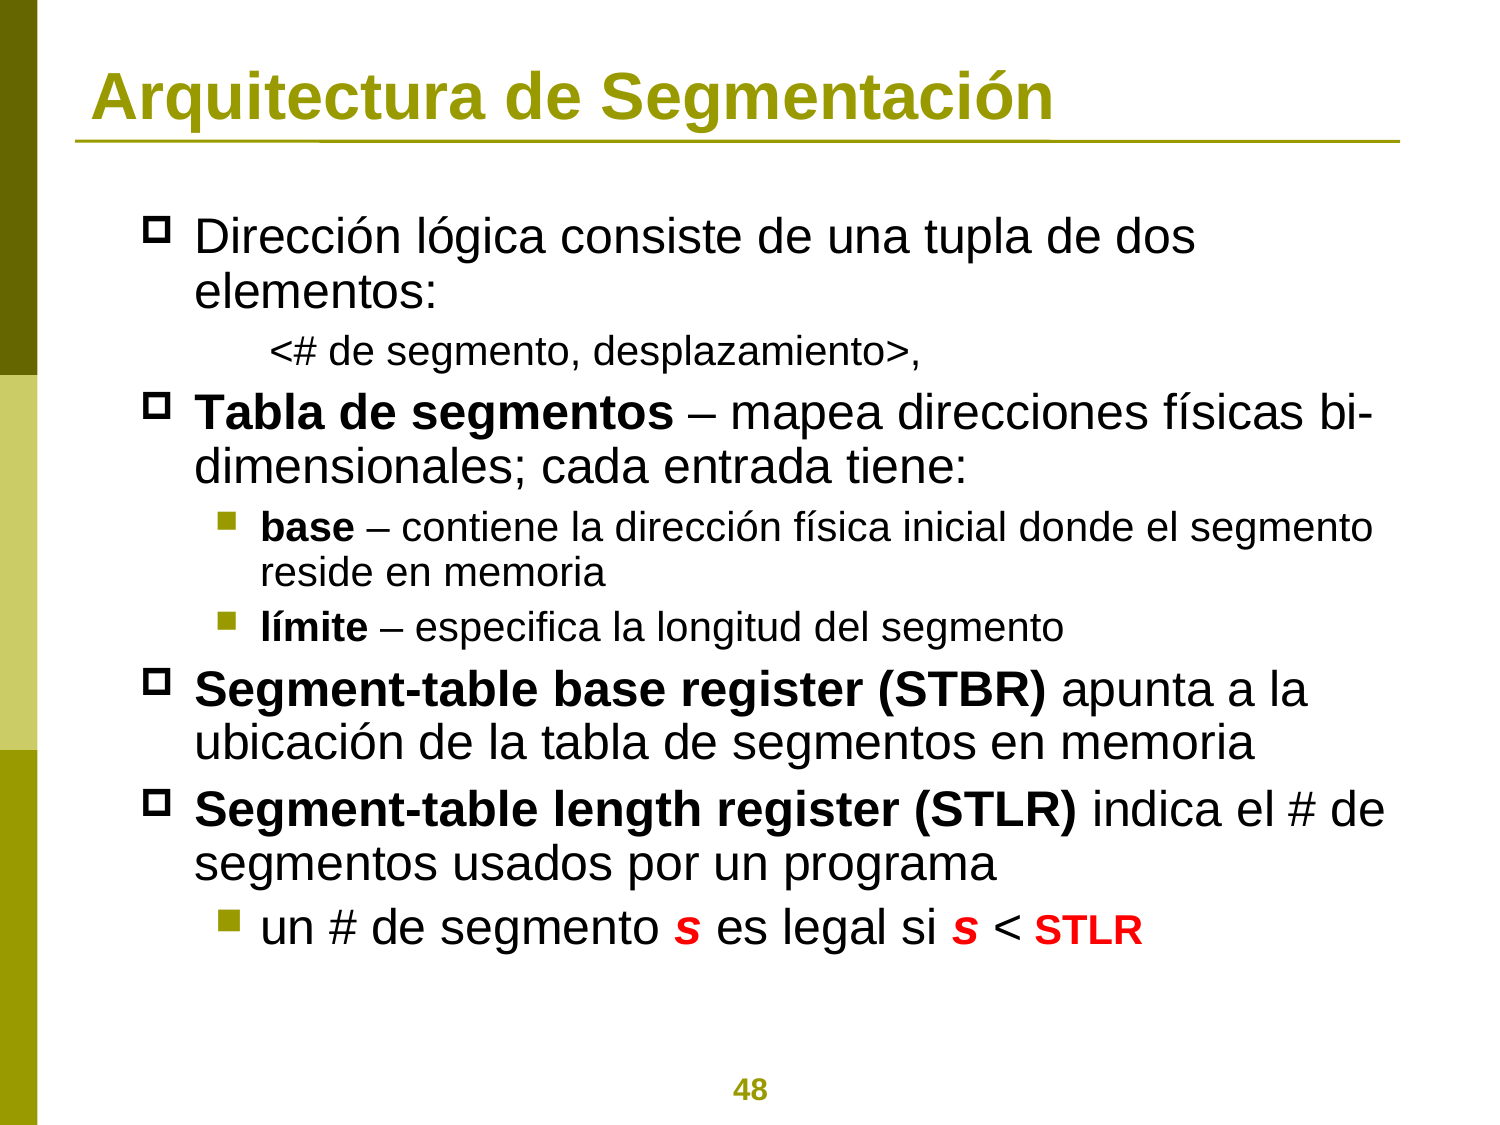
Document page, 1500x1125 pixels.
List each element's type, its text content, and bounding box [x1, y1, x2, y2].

text_box Dirección lógica consiste de una tupla de dos elementos: <# de segmento, desplazamiento>, Tabla de segmentos – mapea direcciones físicas bi-dimensionales; cada entrada tiene: base – contiene la dirección física inicial donde el segmento reside en memoria límite – especifica la longitud del segmento Segment-table base register (STBR) apunta a la ubicación de la tabla de segmentos en memoria Segment-table length register (STLR) indica el # de segmentos usados por un programa un # de segmento s es legal si s < STLR [124, 203, 1449, 1009]
text_box Arquitectura de Segmentación [75, 45, 1426, 141]
